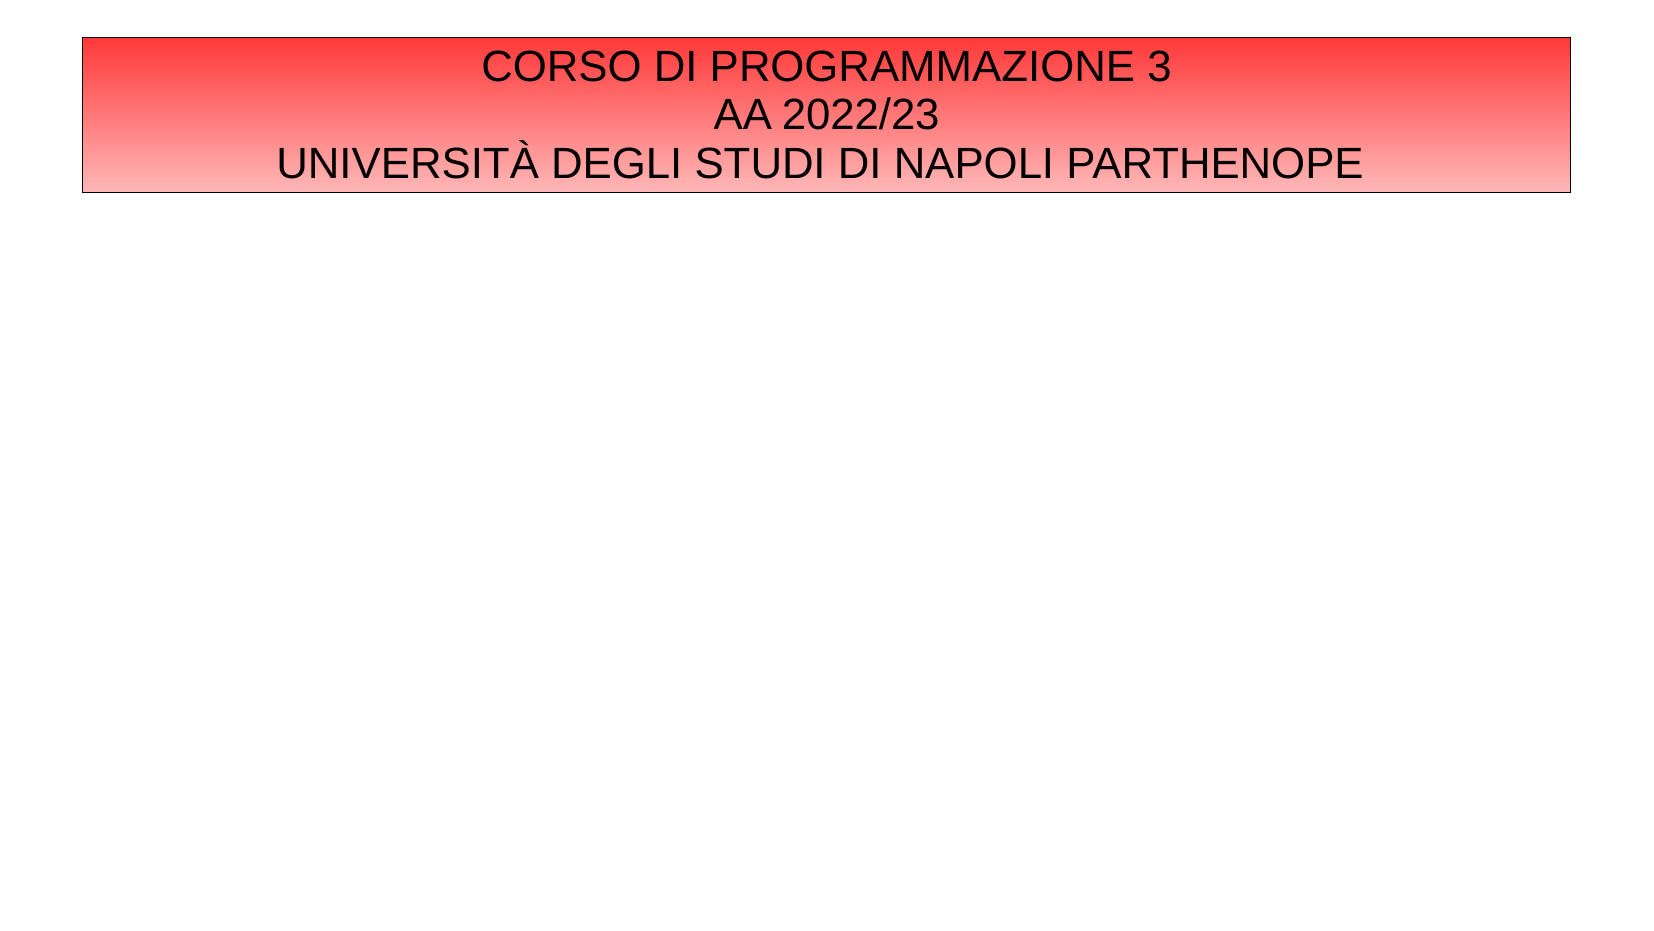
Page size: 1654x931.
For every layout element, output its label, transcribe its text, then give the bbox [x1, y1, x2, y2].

title CORSO DI PROGRAMMAZIONE 3 AA 2022/23 UNIVERSITÀ DEGLI STUDI DI NAPOLI PARTHENOPE [82, 37, 1571, 193]
